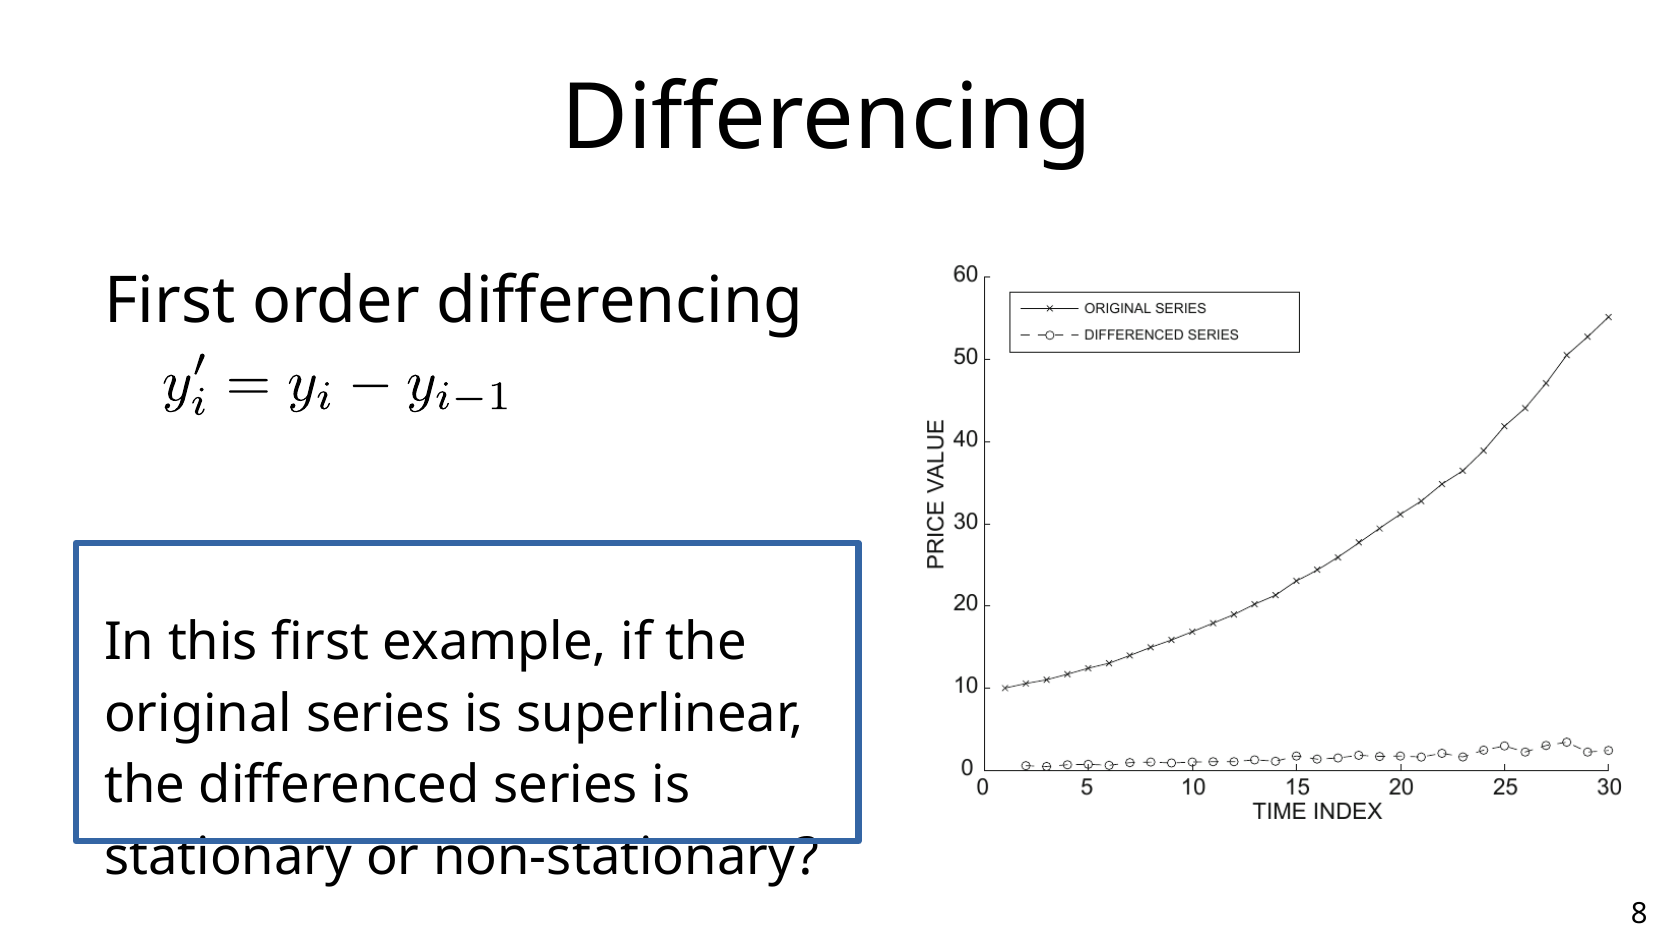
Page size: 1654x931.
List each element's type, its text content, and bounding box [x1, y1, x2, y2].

list First order differencing In this first example, if the original series is superlinear, the differenced series is stationary or non-stationary? [35, 253, 834, 900]
title Differencing [82, 1, 1571, 226]
list First order differencing In this first example, if the original series is superlinear, the differenced series is stationary or non-stationary? [79, 546, 834, 838]
picture [917, 250, 1624, 821]
text_box [161, 353, 511, 416]
